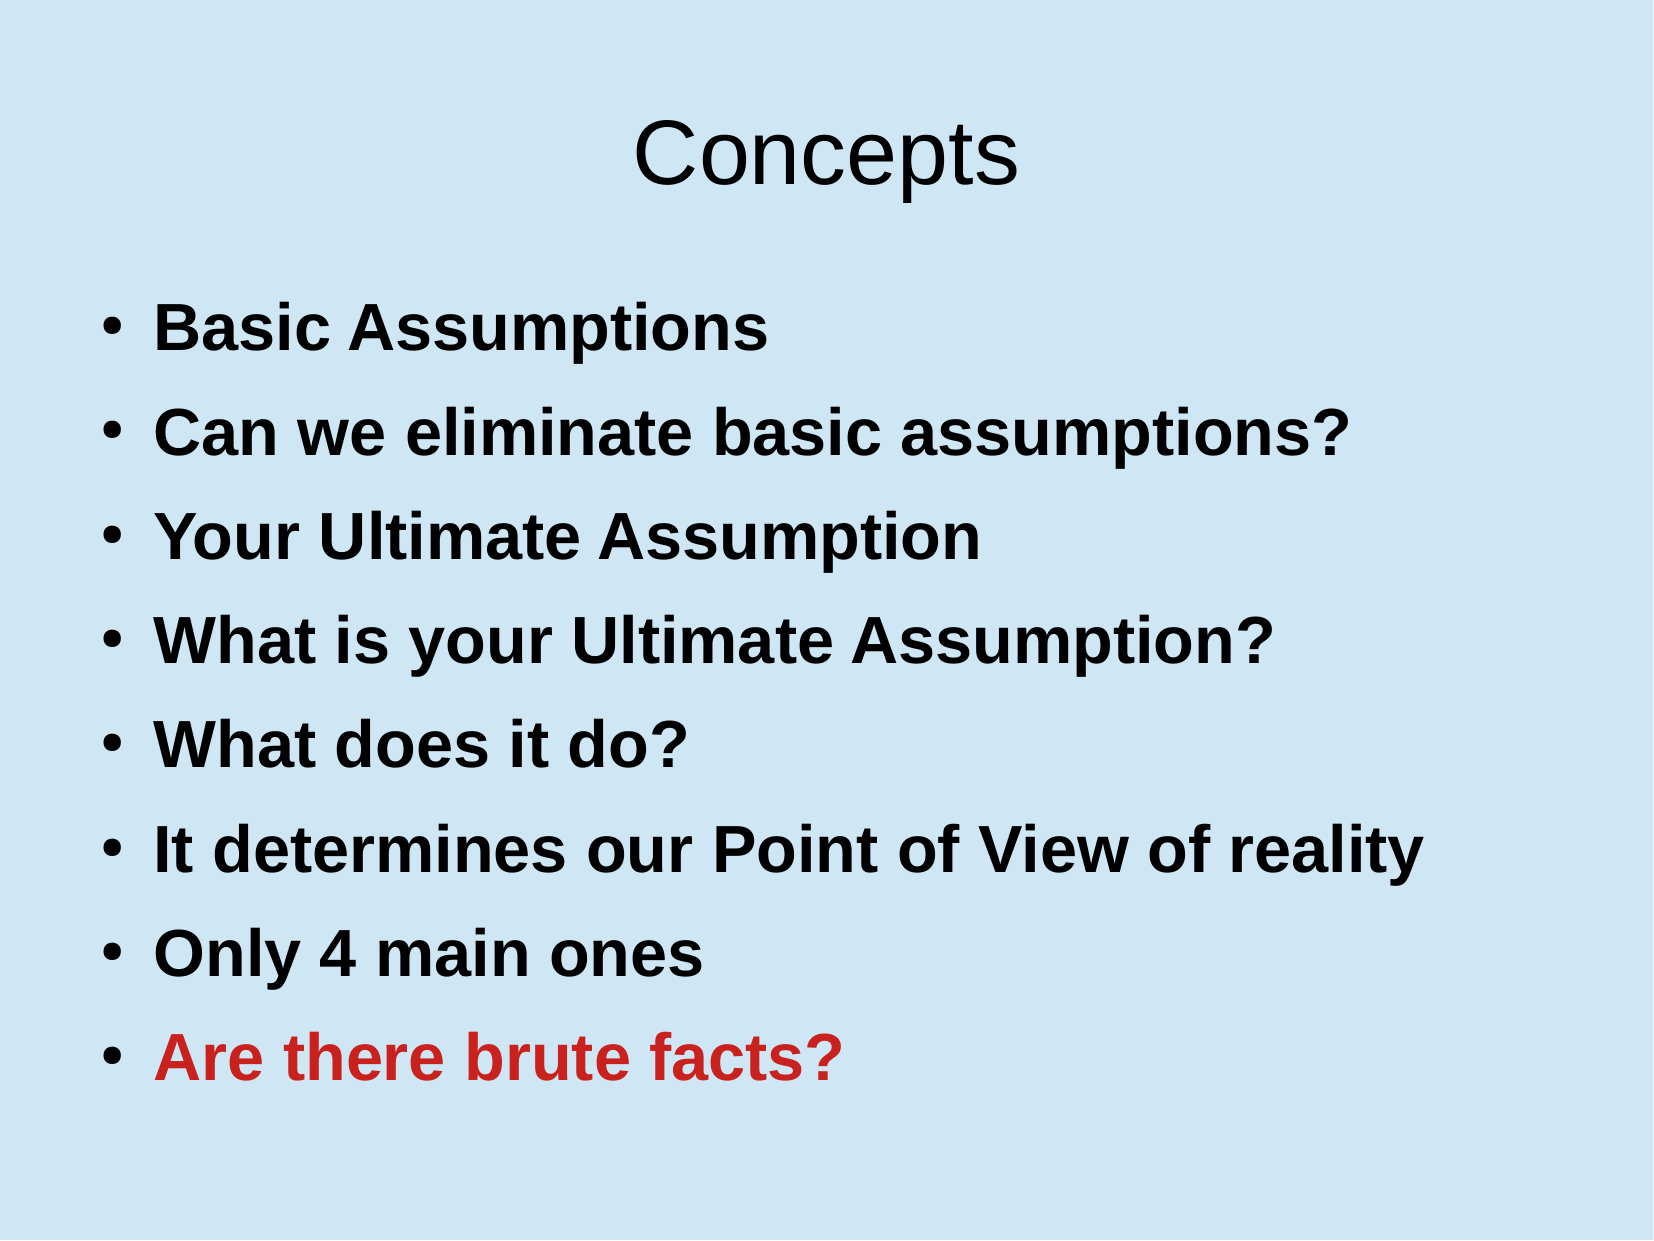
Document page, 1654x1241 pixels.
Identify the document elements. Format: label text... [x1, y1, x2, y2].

title Concepts [82, 49, 1571, 257]
list Basic Assumptions Can we eliminate basic assumptions? Your Ultimate Assumption What is your Ultimate Assumption? What does it do? It determines our Point of View of reality Only 4 main ones Are there brute facts? [82, 290, 1571, 1096]
